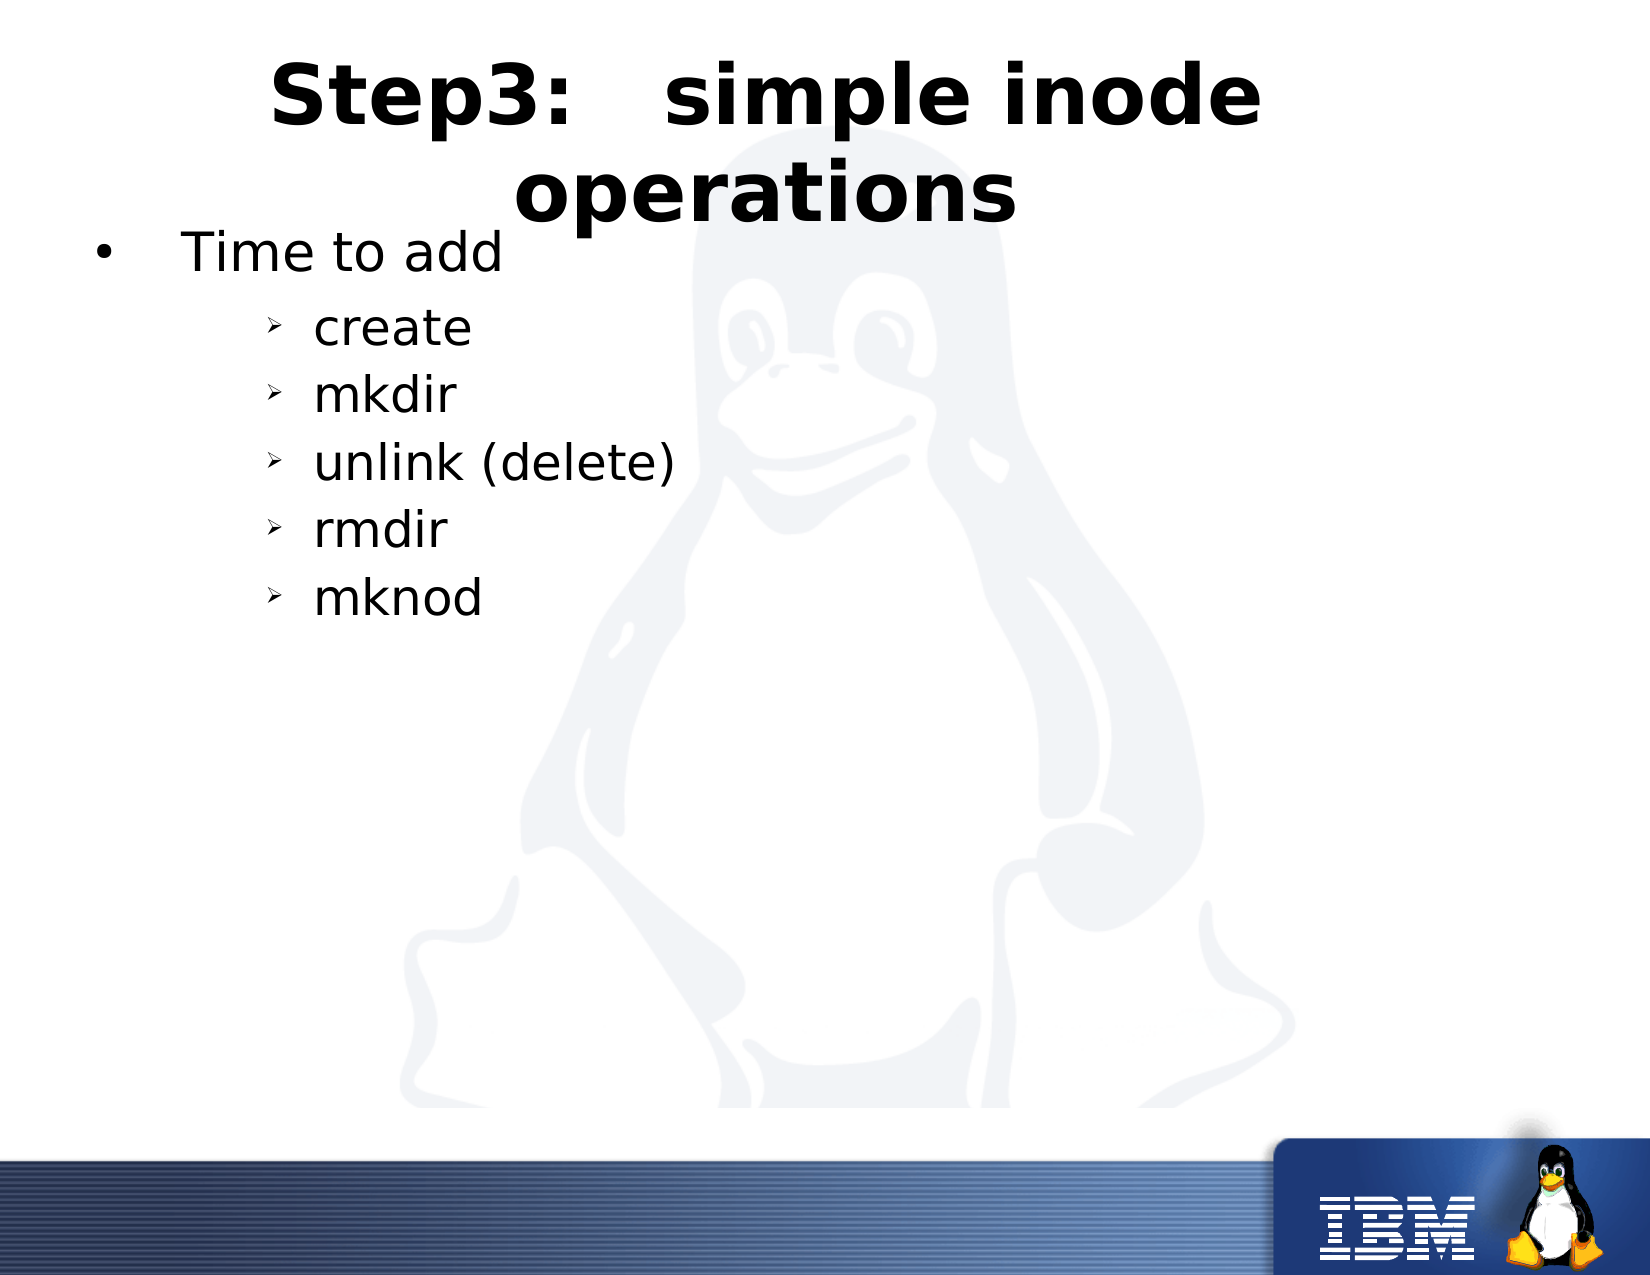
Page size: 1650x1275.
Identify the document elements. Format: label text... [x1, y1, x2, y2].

title Step3: simple inode operations [76, 46, 1457, 221]
list Time to add create mkdir unlink (delete) rmdir mknod [76, 221, 1457, 1171]
